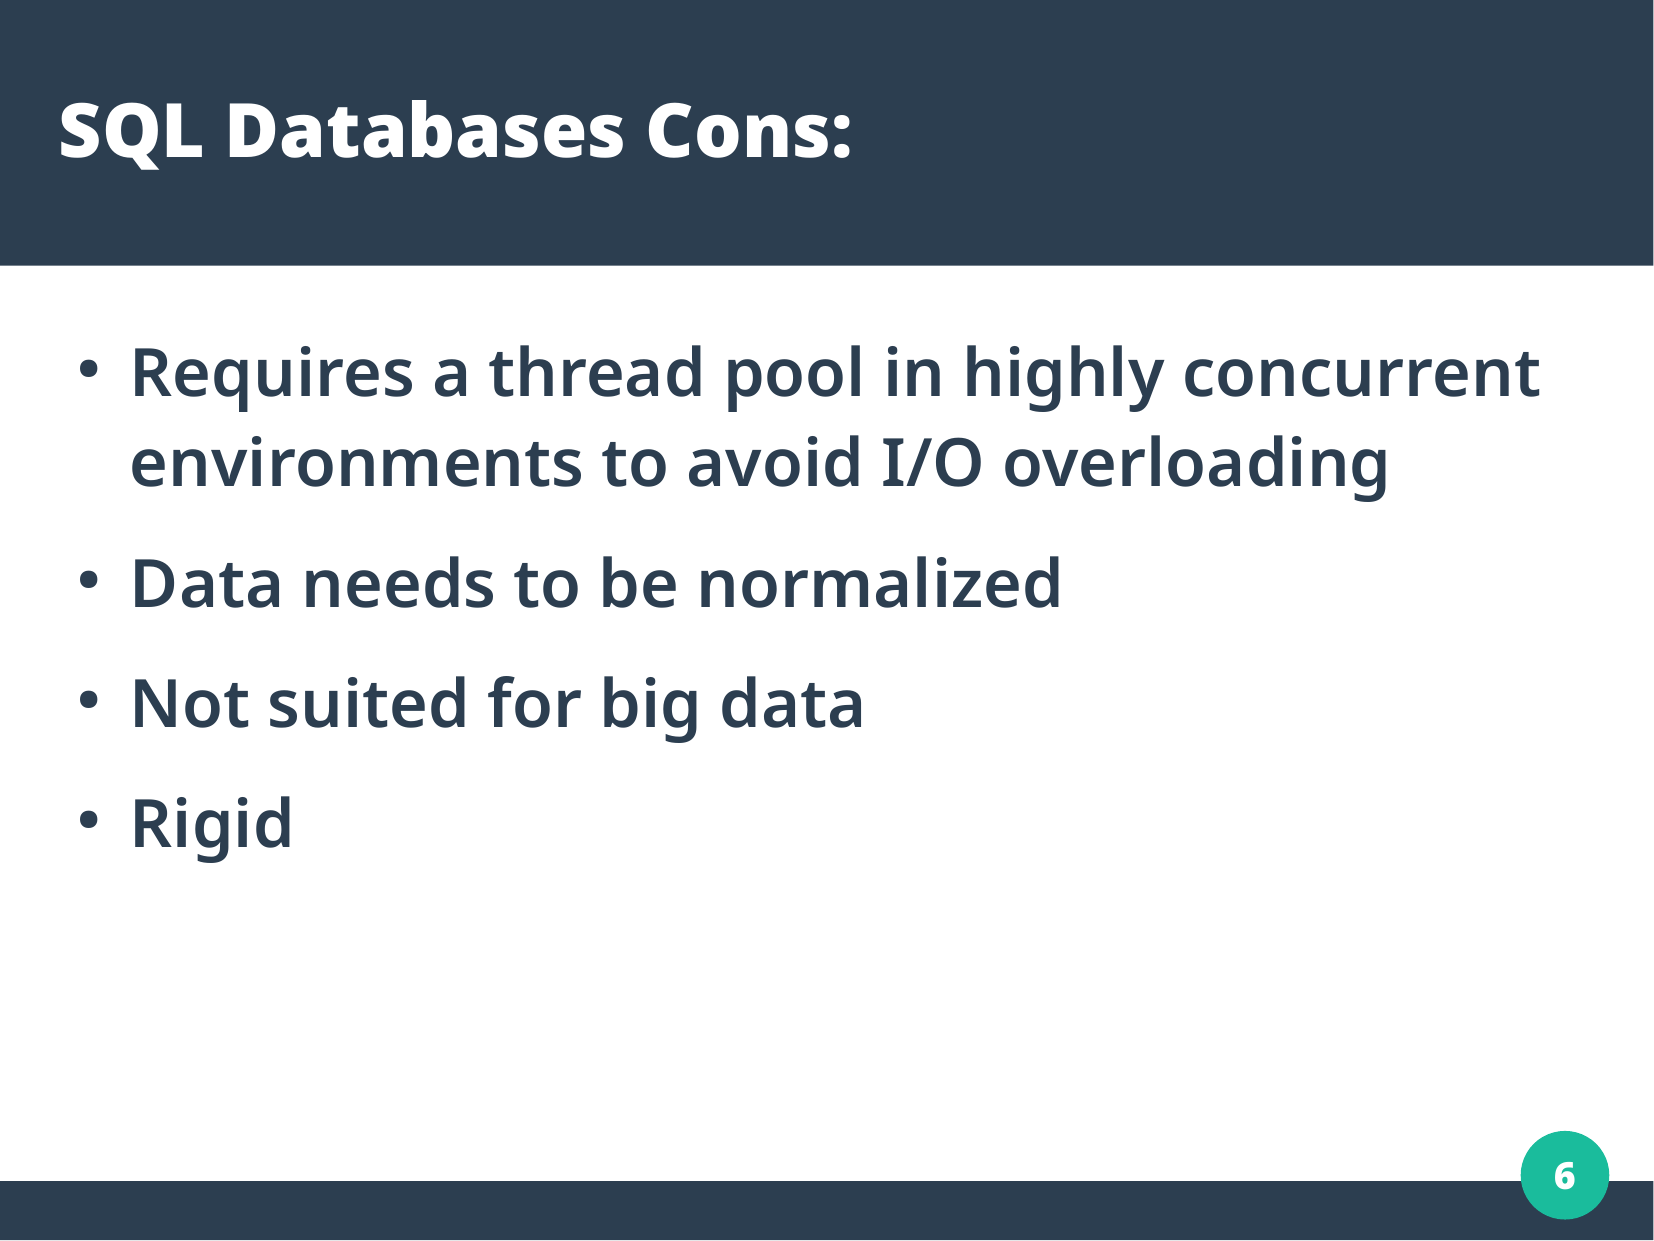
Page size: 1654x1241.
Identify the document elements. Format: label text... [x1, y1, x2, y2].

list Requires a thread pool in highly concurrent environments to avoid I/O overloading Data needs to be normalized Not suited for big data Rigid [59, 324, 1595, 1152]
title SQL Databases Cons: [59, 49, 1595, 207]
